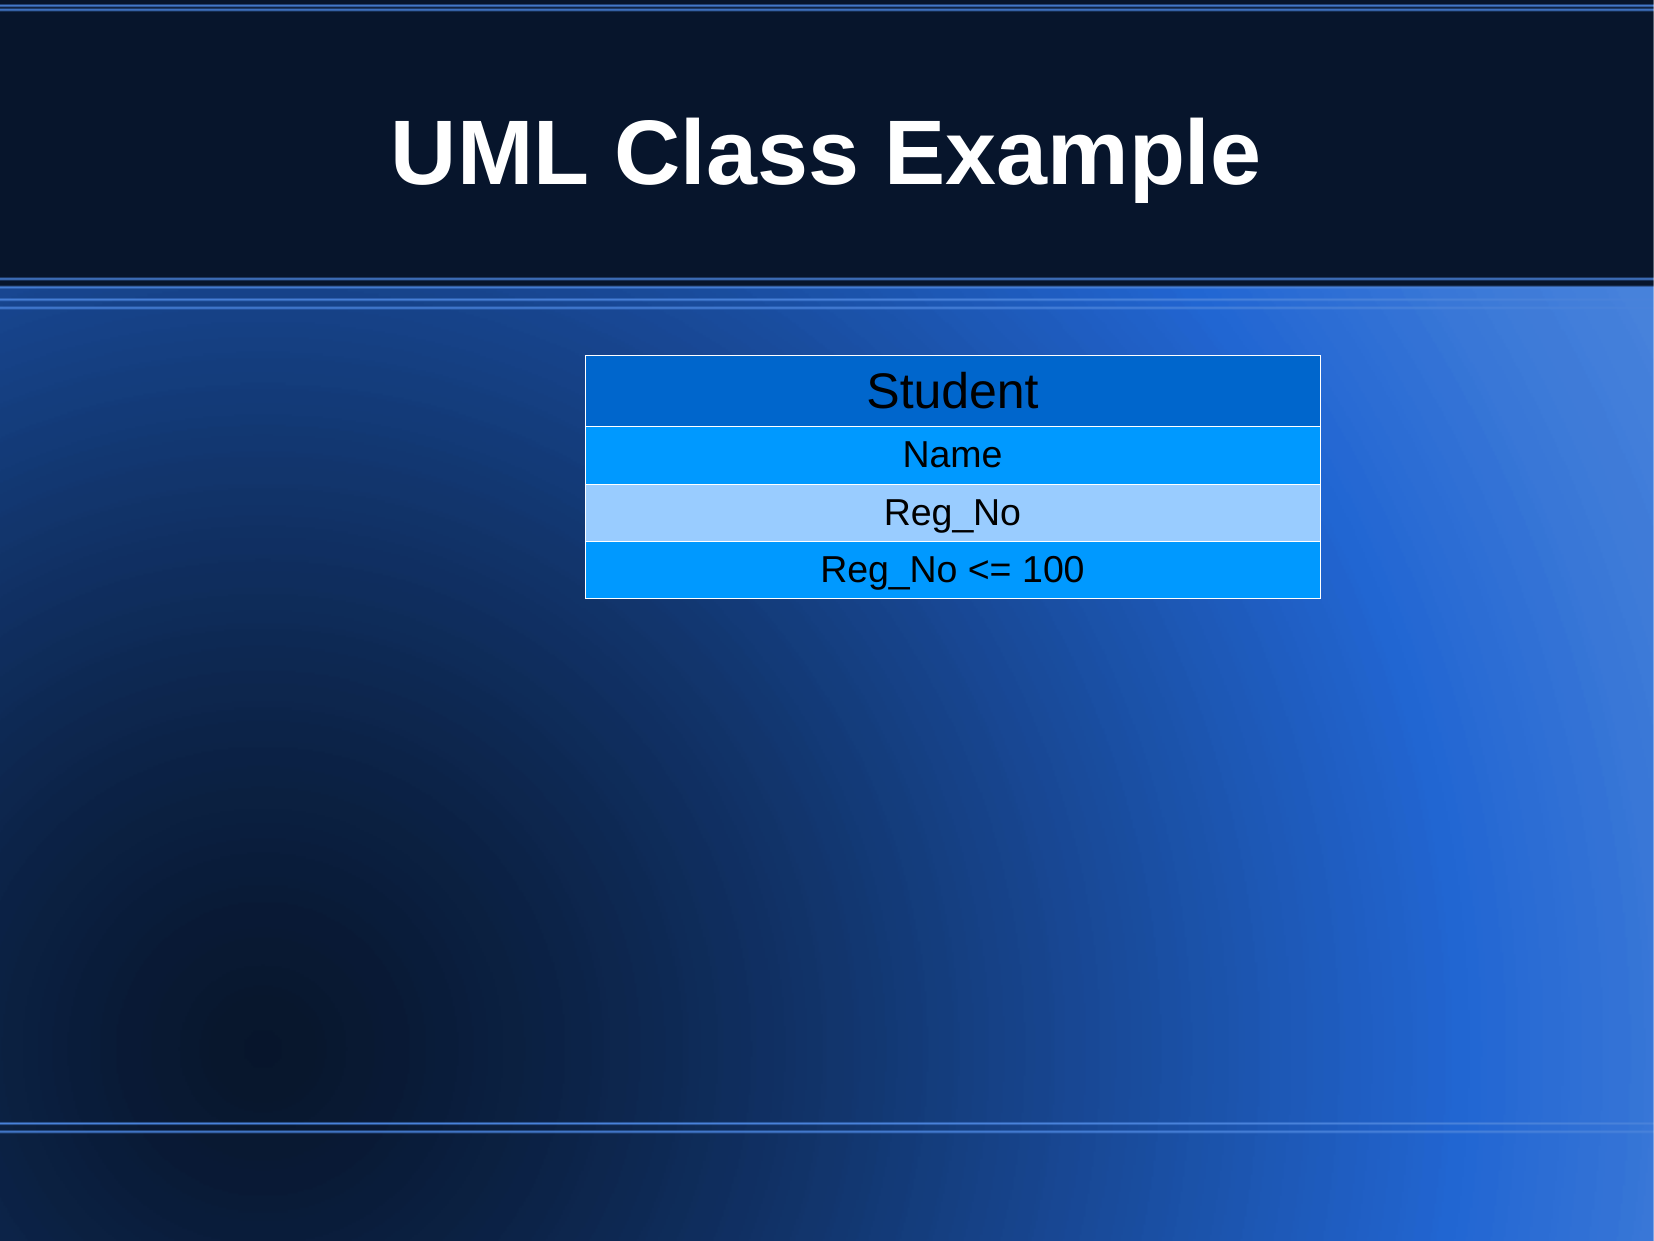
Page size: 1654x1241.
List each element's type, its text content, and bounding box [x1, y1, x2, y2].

table_cell Reg_No [586, 485, 1320, 541]
table_cell Reg_No <= 100 [586, 542, 1320, 598]
table_header Student [586, 356, 1320, 426]
title UML Class Example [82, 49, 1571, 257]
table_cell Name [586, 427, 1320, 484]
picture [0, 0, 1654, 1241]
